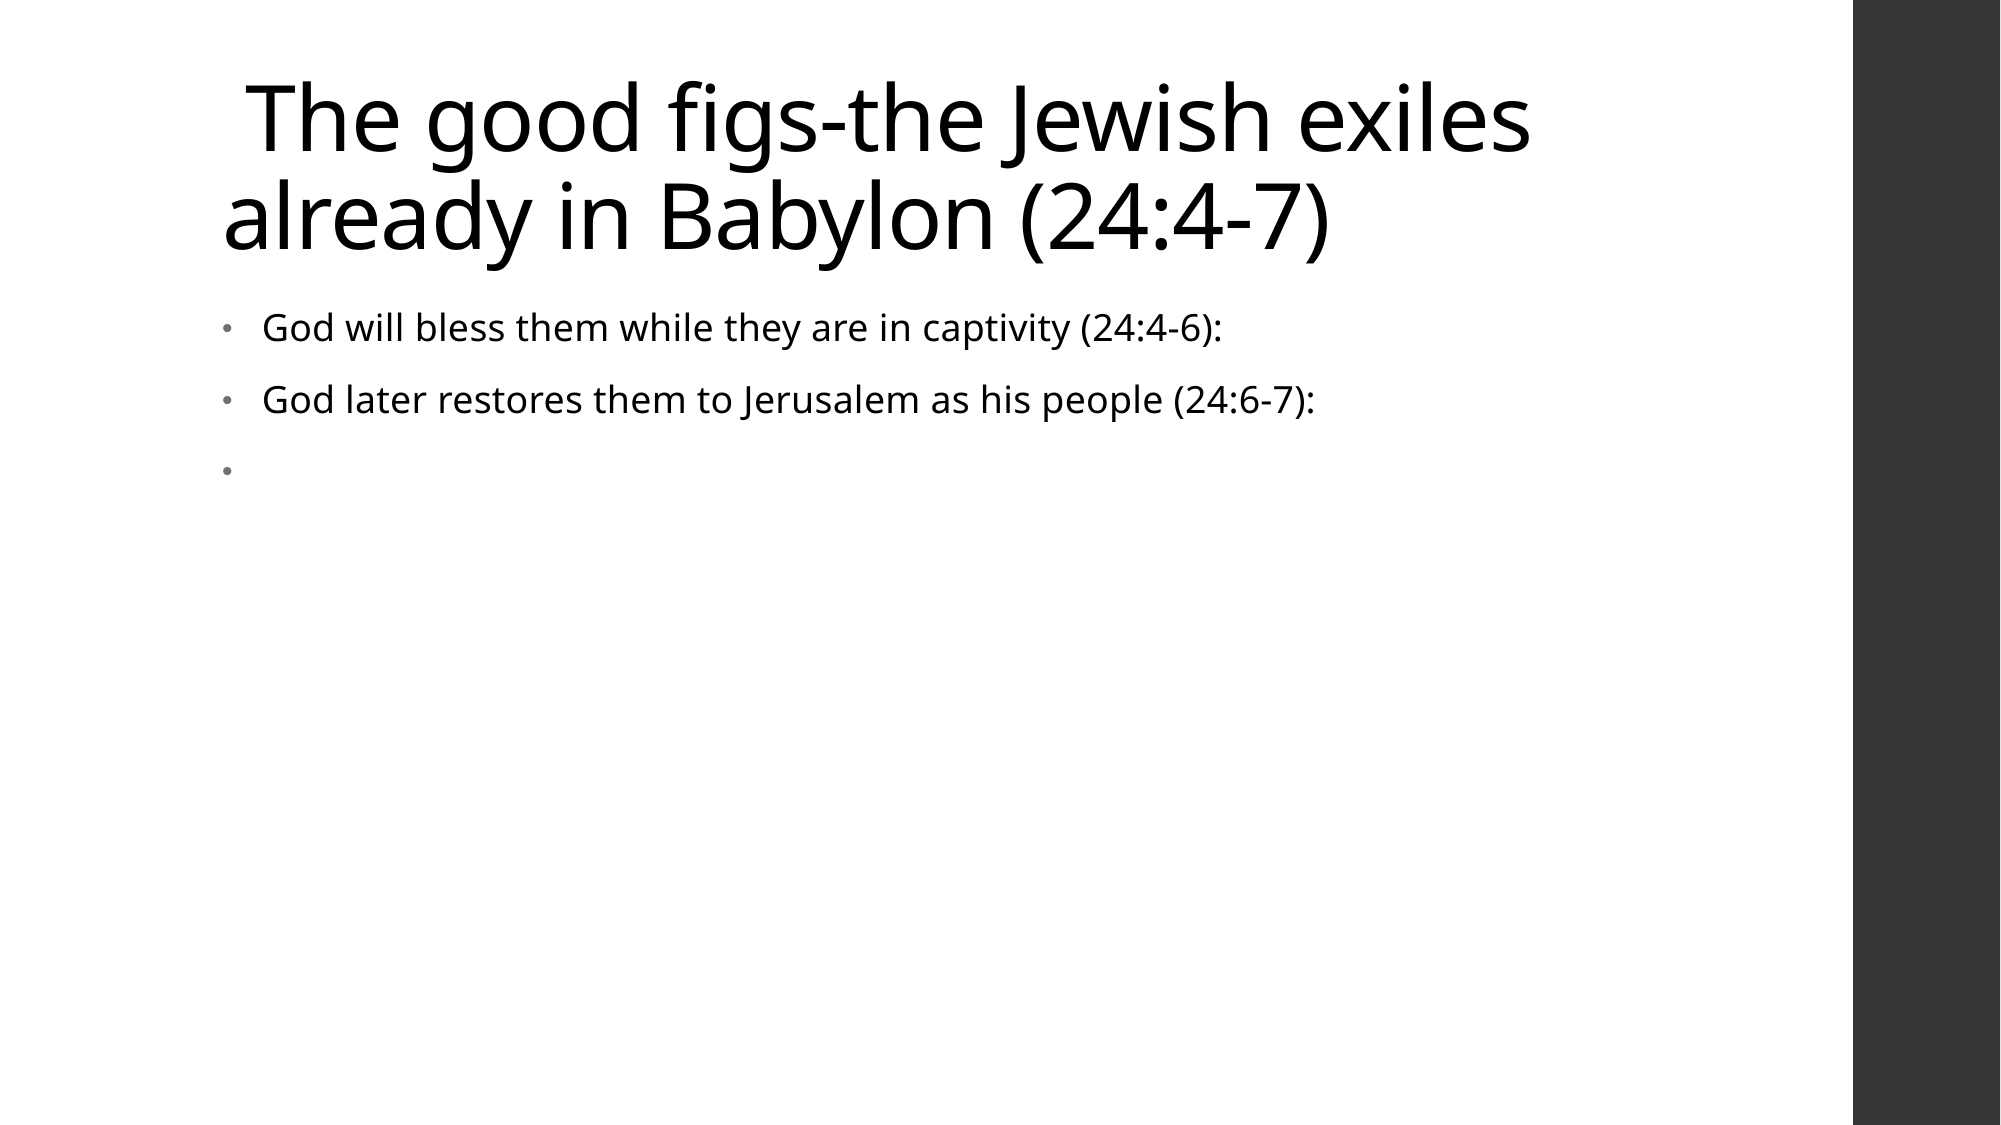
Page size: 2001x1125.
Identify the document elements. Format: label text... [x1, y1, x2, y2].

title The good figs-the Jewish exiles already in Babylon (24:4-7) [206, 60, 1797, 278]
list God will bless them while they are in captivity (24:4-6): God later restores them to Jerusalem as his people (24:6-7): [206, 299, 1617, 1014]
